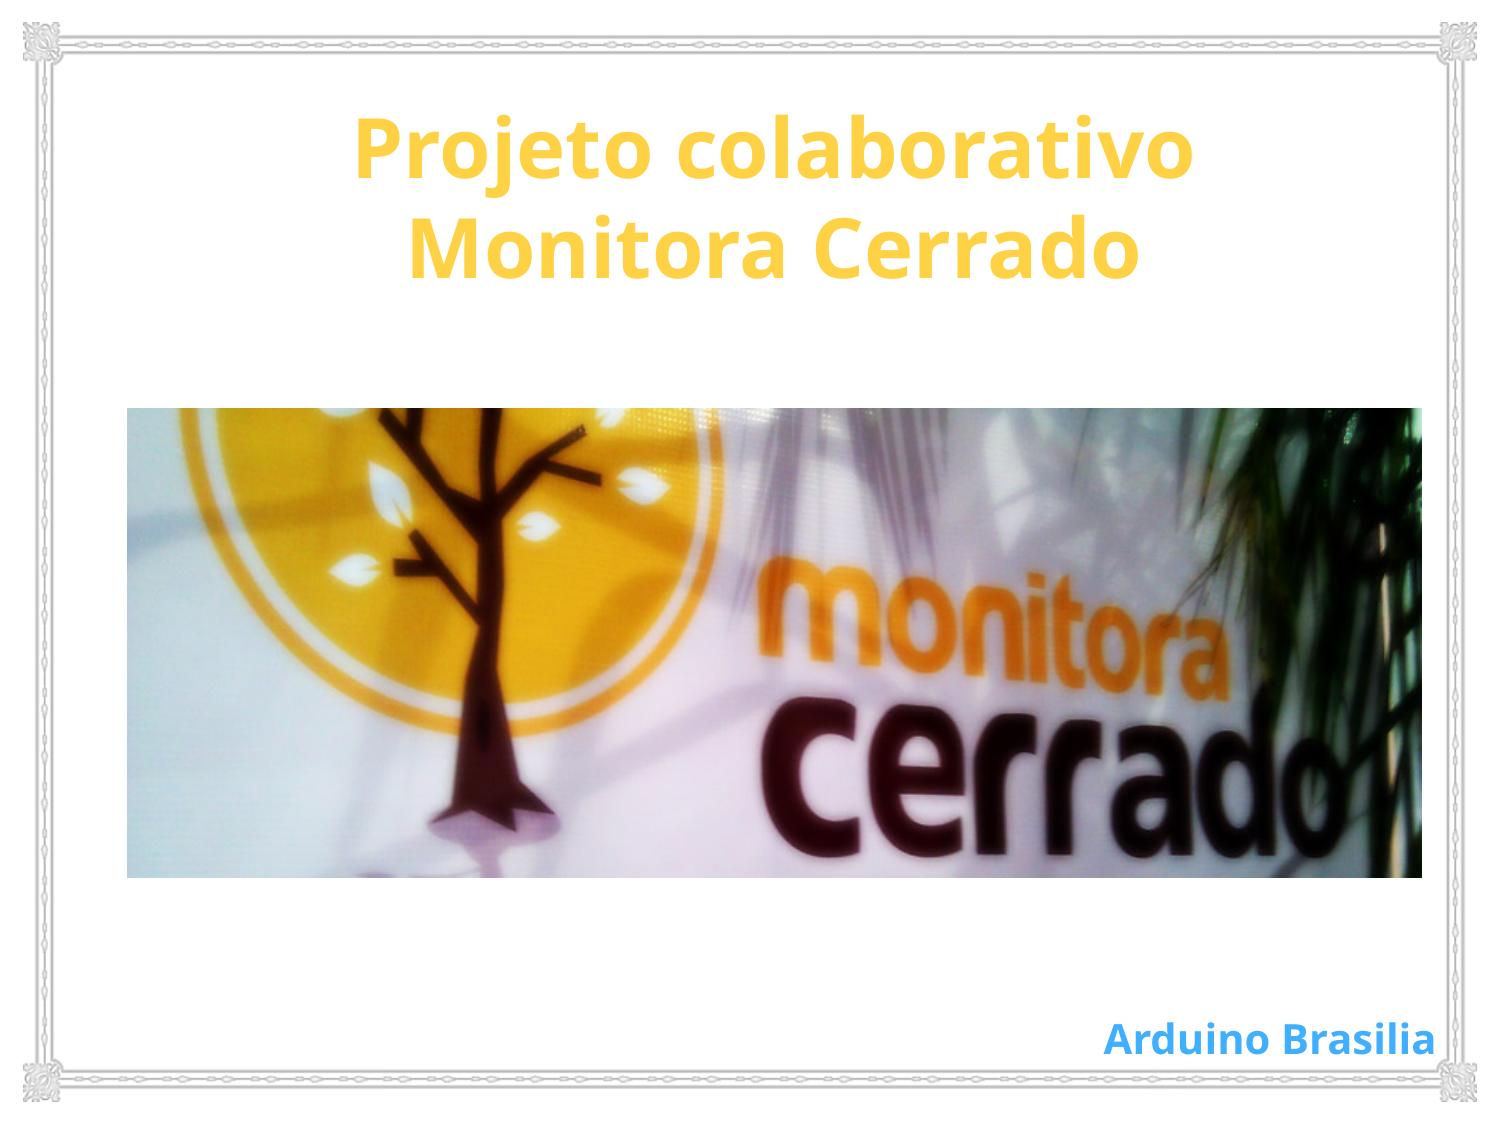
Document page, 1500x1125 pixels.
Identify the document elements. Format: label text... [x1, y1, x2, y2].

text_box Arduino Brasilia [1080, 1011, 1460, 1071]
title Projeto colaborativo Monitora Cerrado [218, 90, 1331, 303]
picture [0, 0, 1500, 1125]
